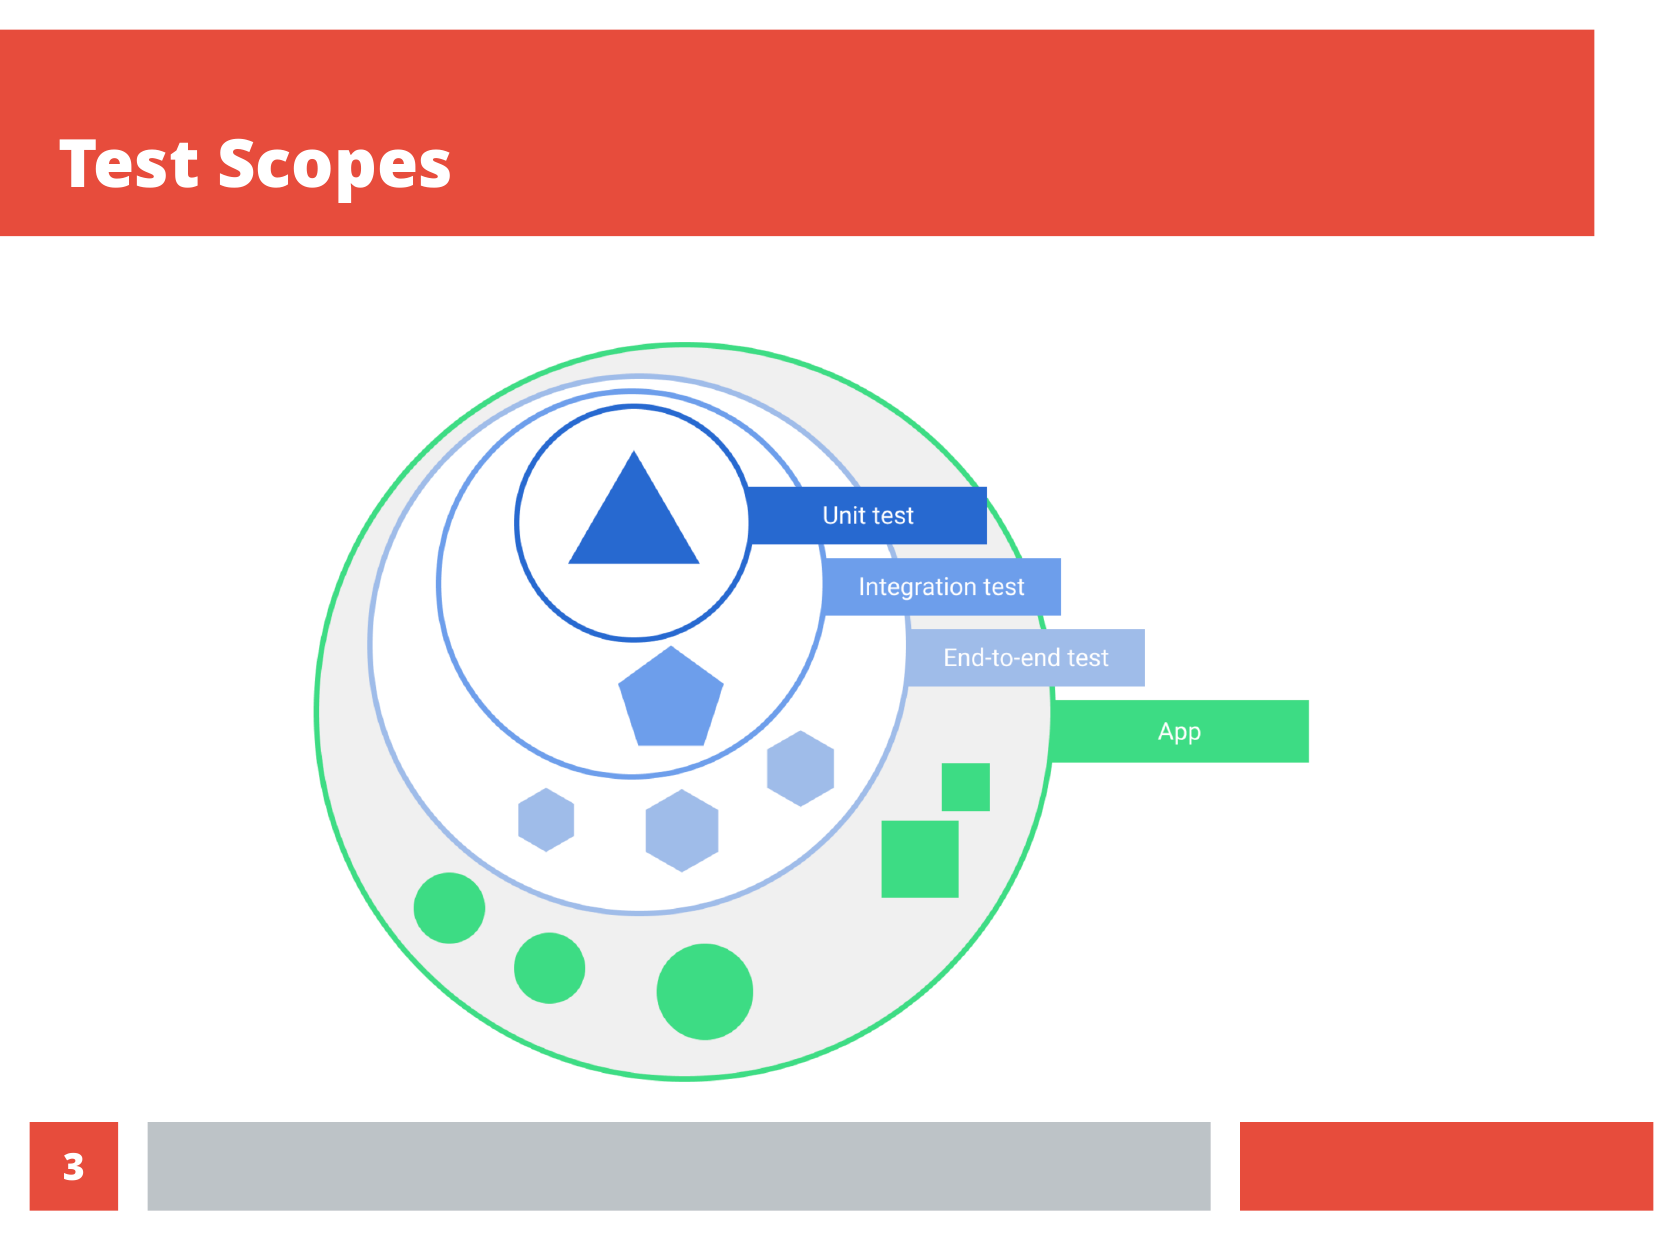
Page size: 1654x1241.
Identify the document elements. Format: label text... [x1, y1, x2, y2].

picture [305, 324, 1319, 1093]
title Test Scopes [59, 59, 1595, 207]
